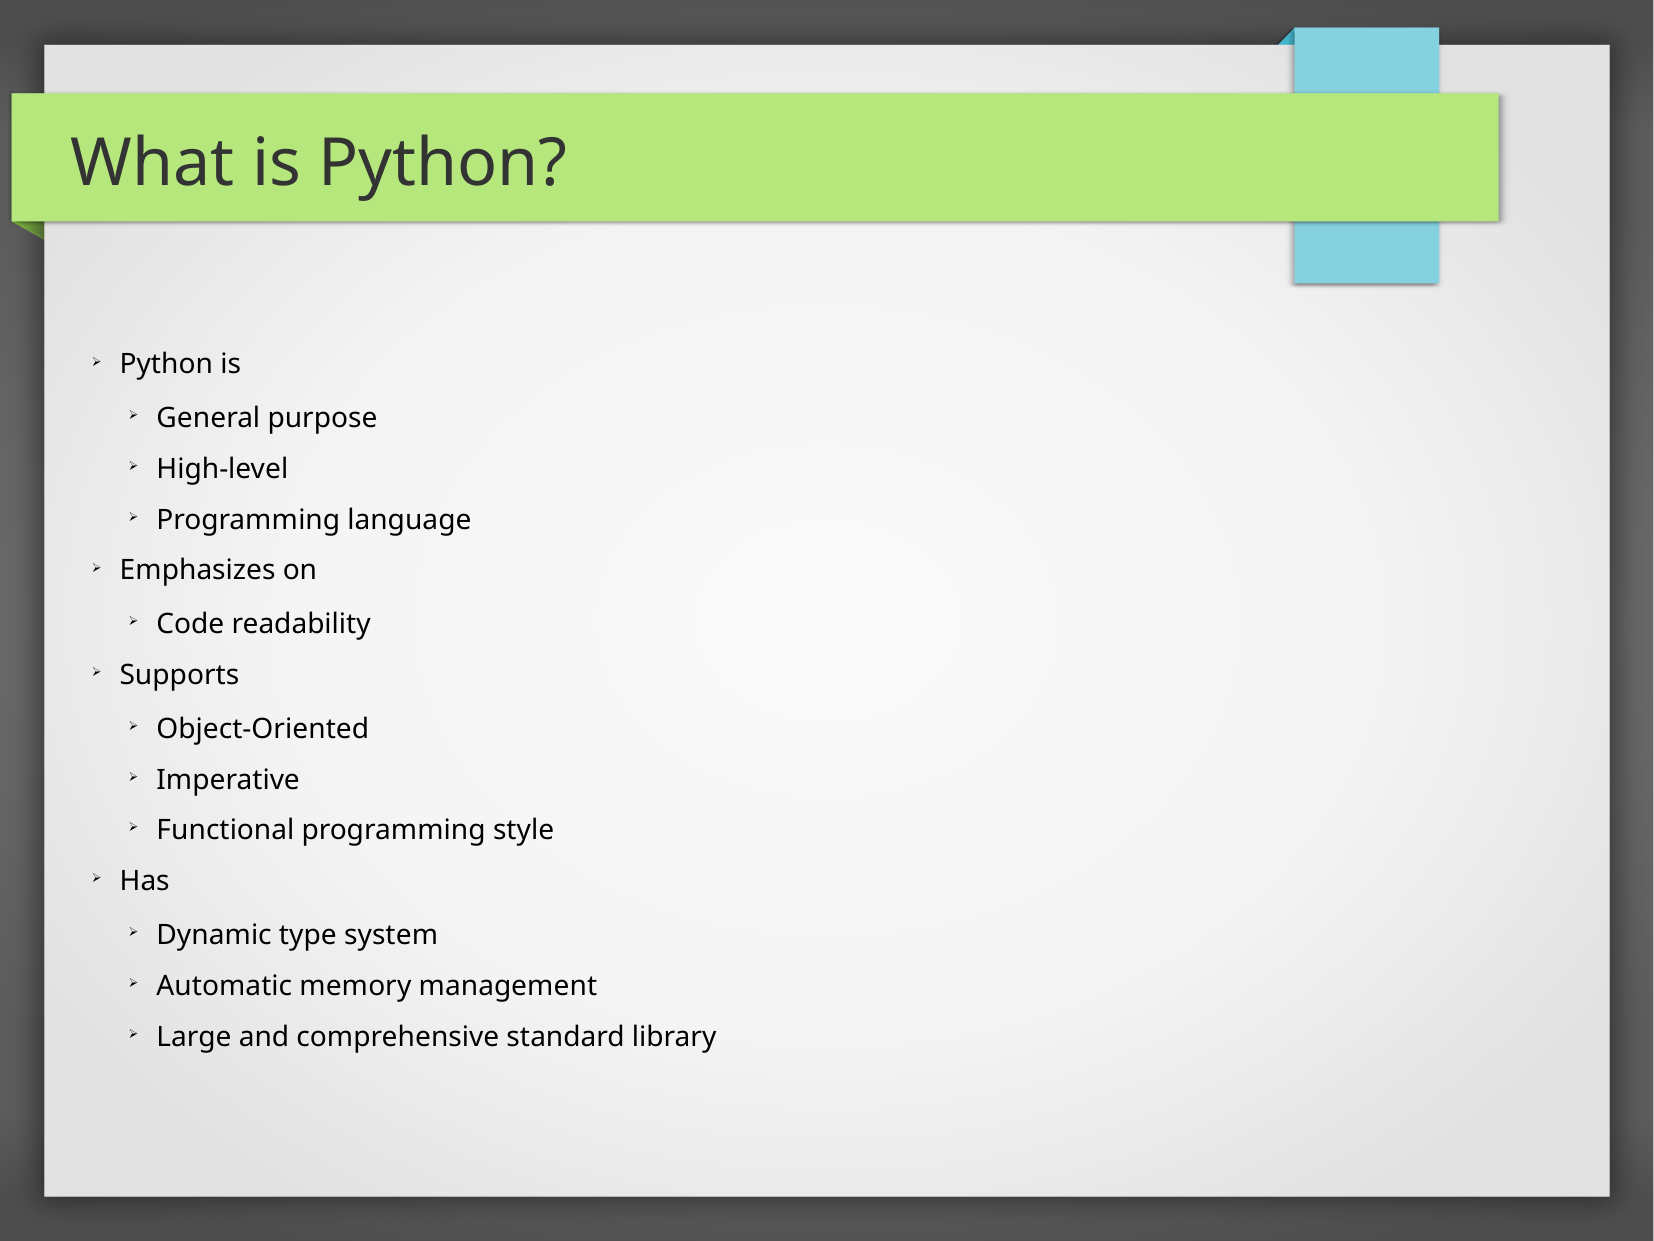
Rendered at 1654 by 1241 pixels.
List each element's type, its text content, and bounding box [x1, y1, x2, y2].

picture [0, 0, 1654, 1241]
title What is Python? [70, 106, 1229, 213]
list Python is General purpose High-level Programming language Emphasizes on Code readability Supports Object-Oriented Imperative Functional programming style Has Dynamic type system Automatic memory management Large and comprehensive standard library [82, 343, 1538, 1063]
